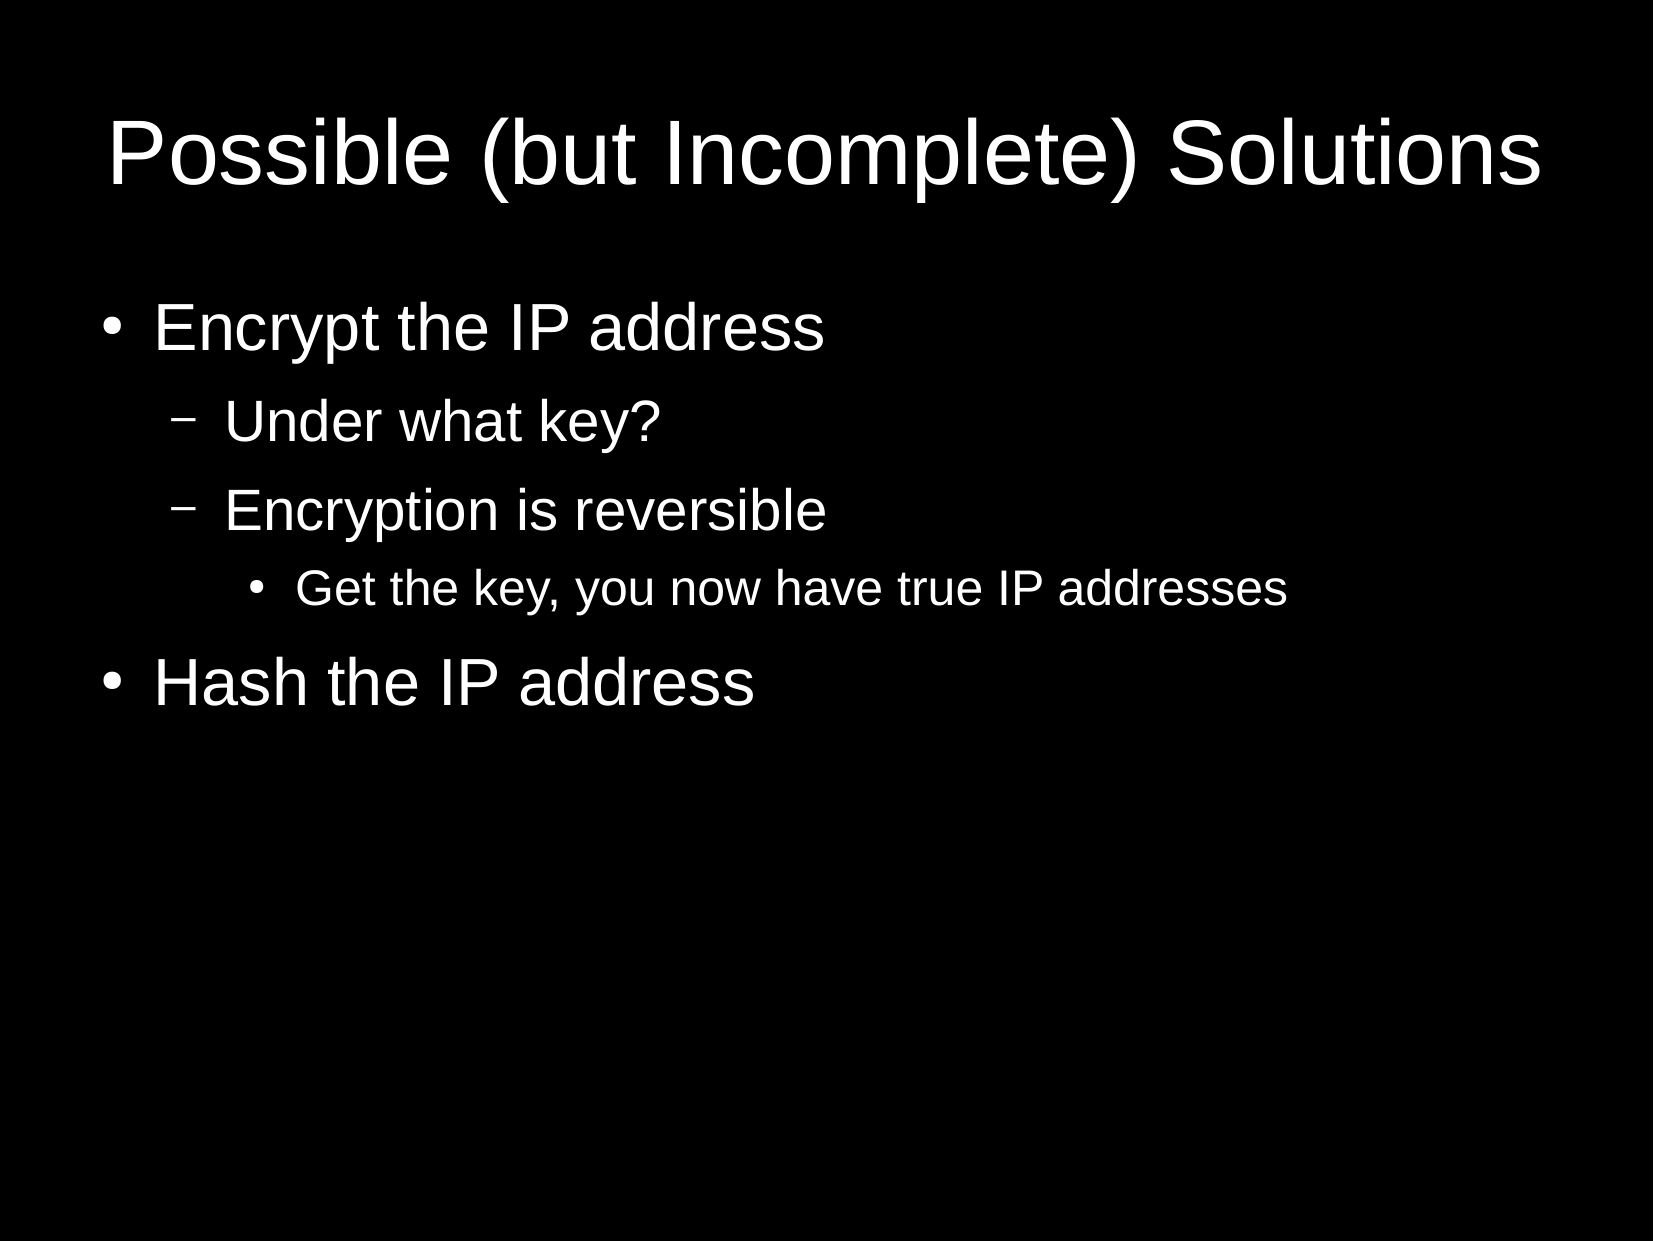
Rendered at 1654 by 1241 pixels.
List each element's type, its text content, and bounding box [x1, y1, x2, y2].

title Possible (but Incomplete) Solutions [82, 49, 1571, 257]
list Encrypt the IP address Under what key? Encryption is reversible Get the key, you now have true IP addresses Hash the IP address [82, 290, 1571, 1010]
